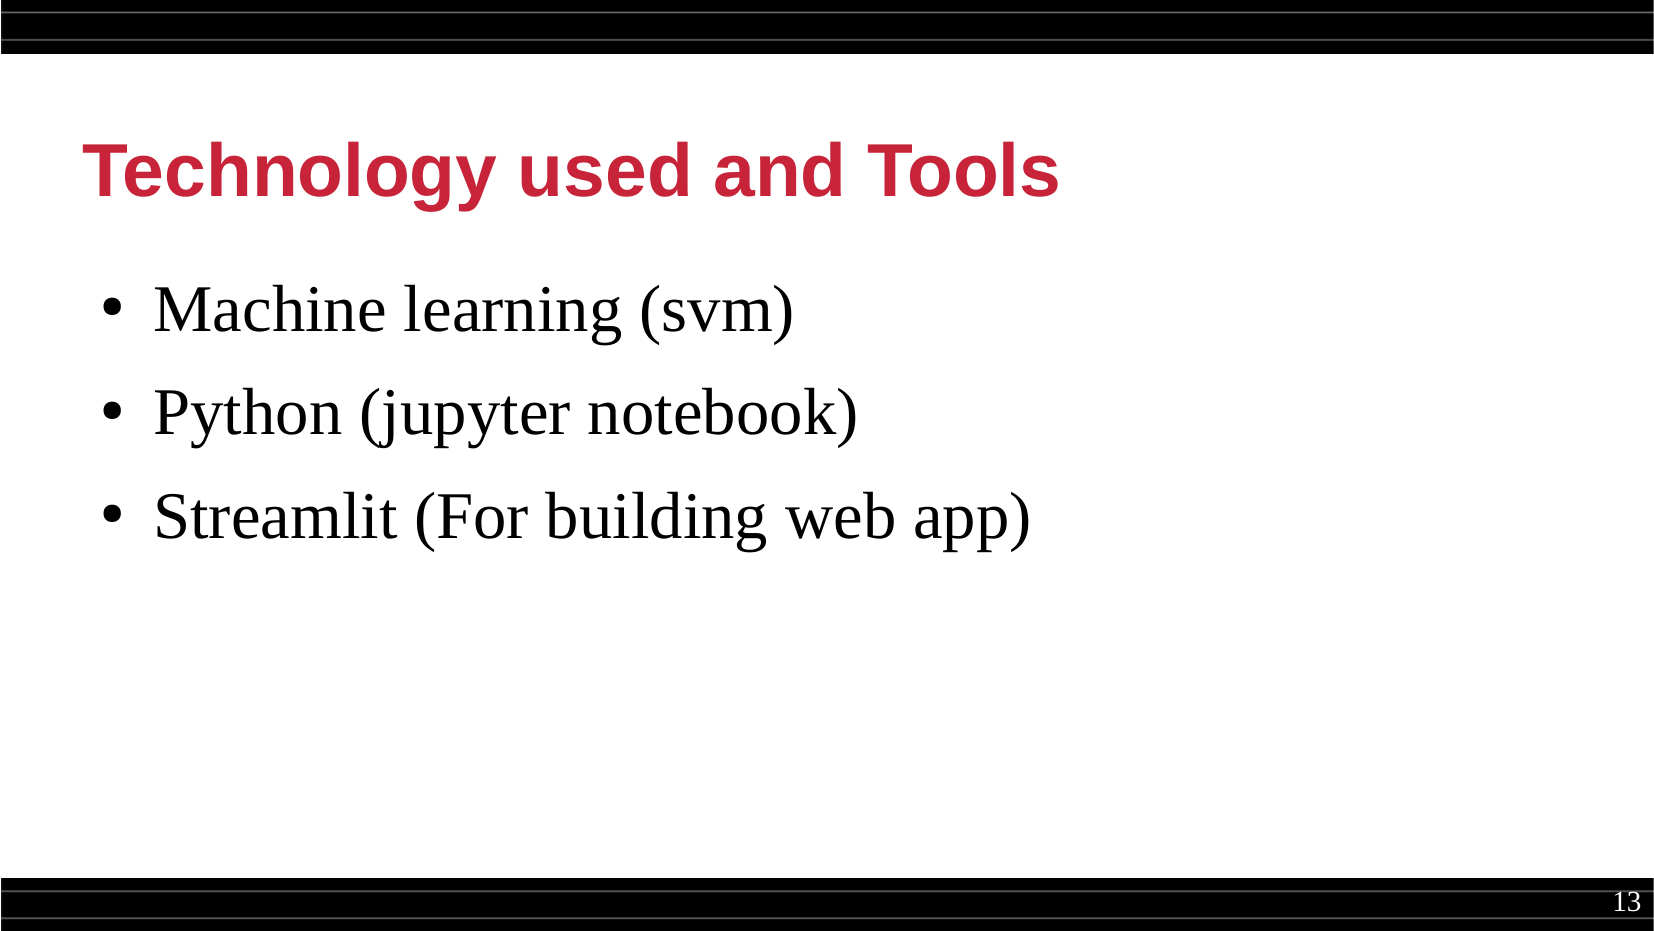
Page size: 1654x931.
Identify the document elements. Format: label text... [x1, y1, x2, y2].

list Machine learning (svm) Python (jupyter notebook) Streamlit (For building web app) [82, 271, 1571, 758]
picture [1, 0, 1654, 54]
title Technology used and Tools [82, 92, 1571, 249]
picture [1, 878, 1654, 931]
